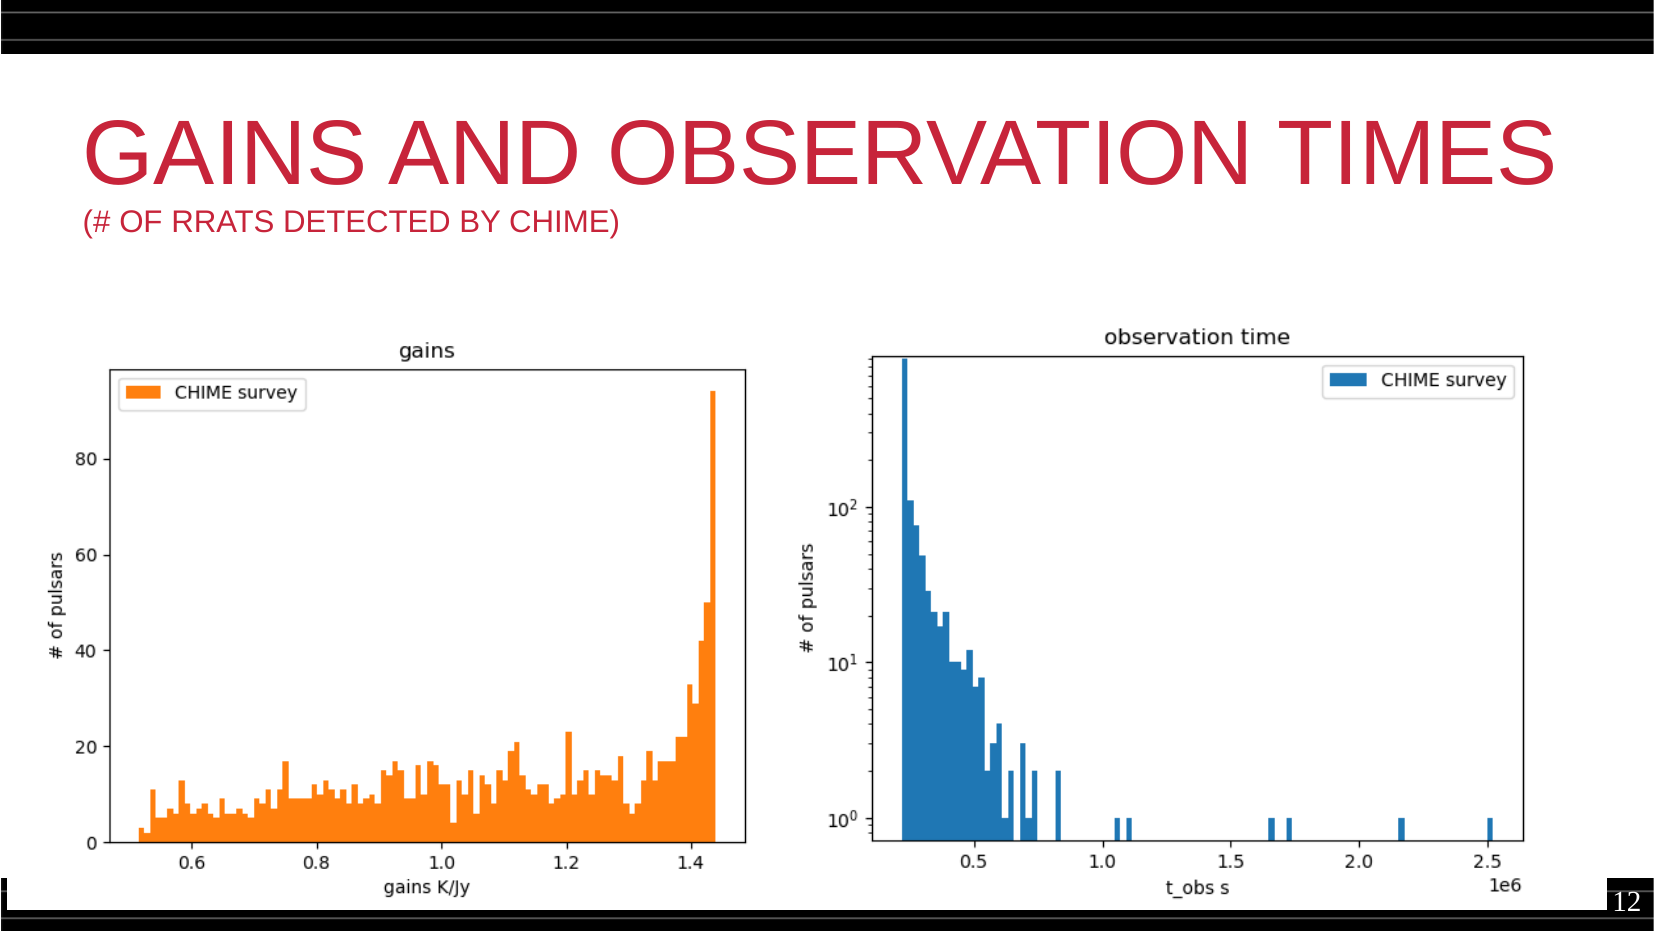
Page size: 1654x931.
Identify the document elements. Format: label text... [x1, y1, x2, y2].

picture [1, 280, 1654, 931]
title GAINS AND OBSERVATION TIMES (# OF RRATS DETECTED BY CHIME) [82, 92, 1571, 249]
picture [1, 0, 1654, 54]
